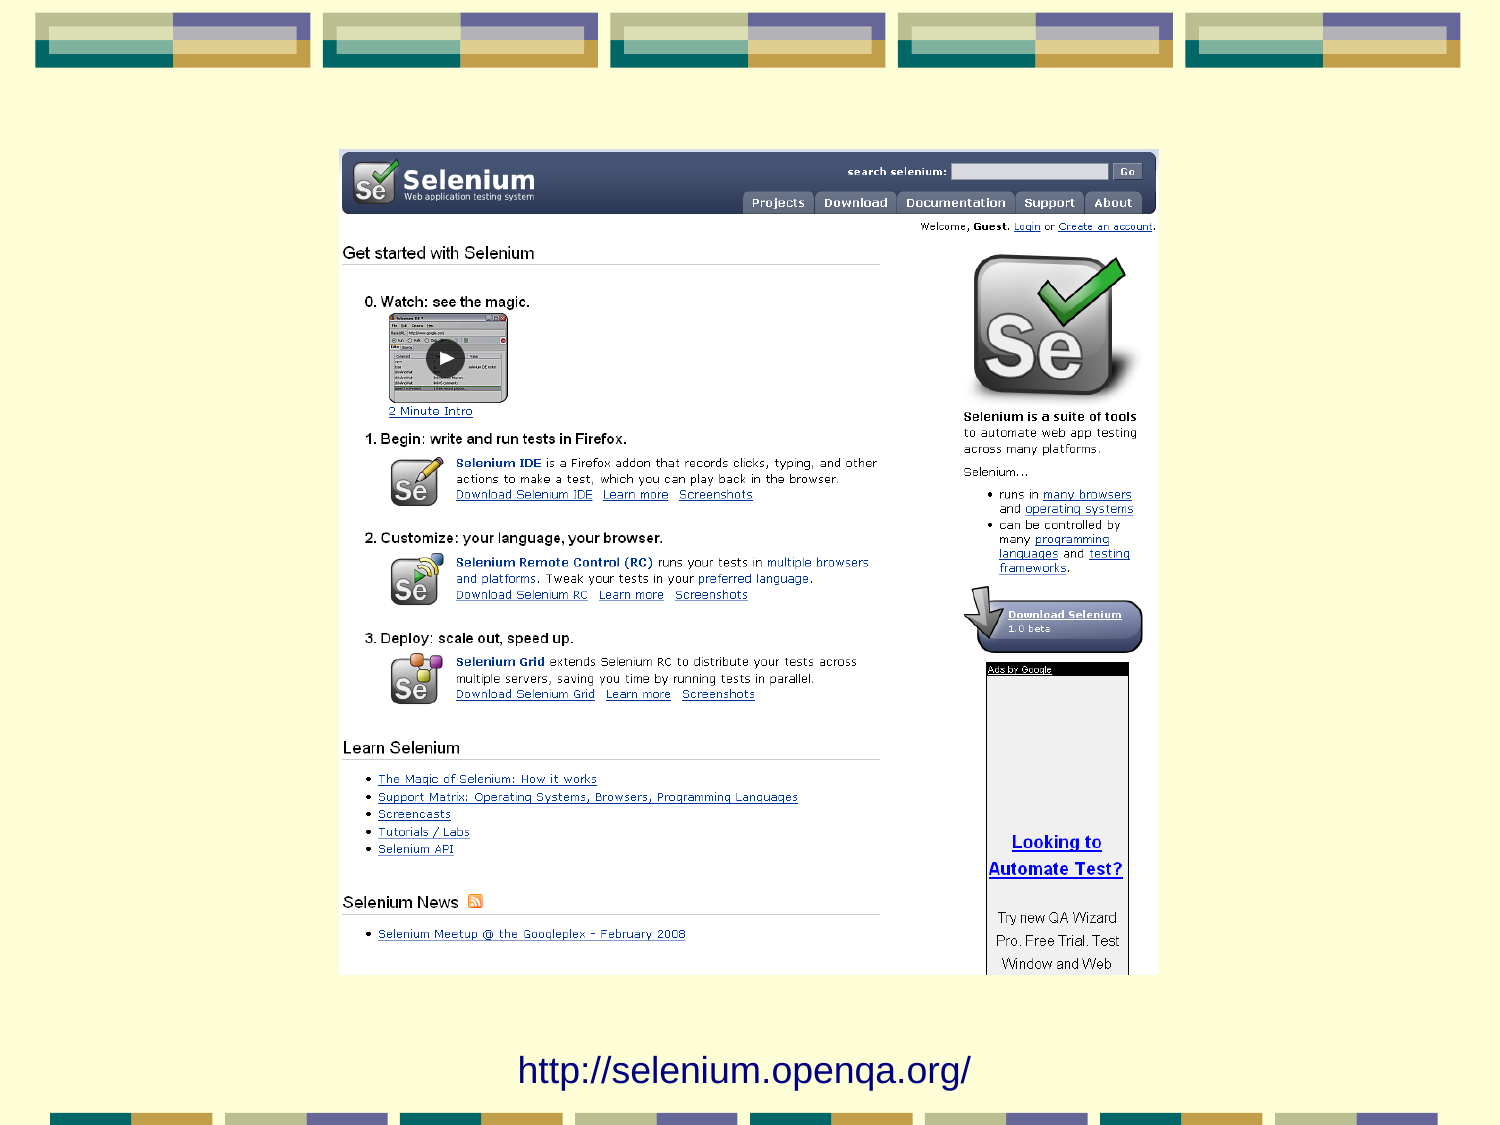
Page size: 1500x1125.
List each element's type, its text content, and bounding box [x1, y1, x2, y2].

picture [339, 149, 1159, 976]
text_box http://selenium.openqa.org/ [317, 1046, 1172, 1103]
